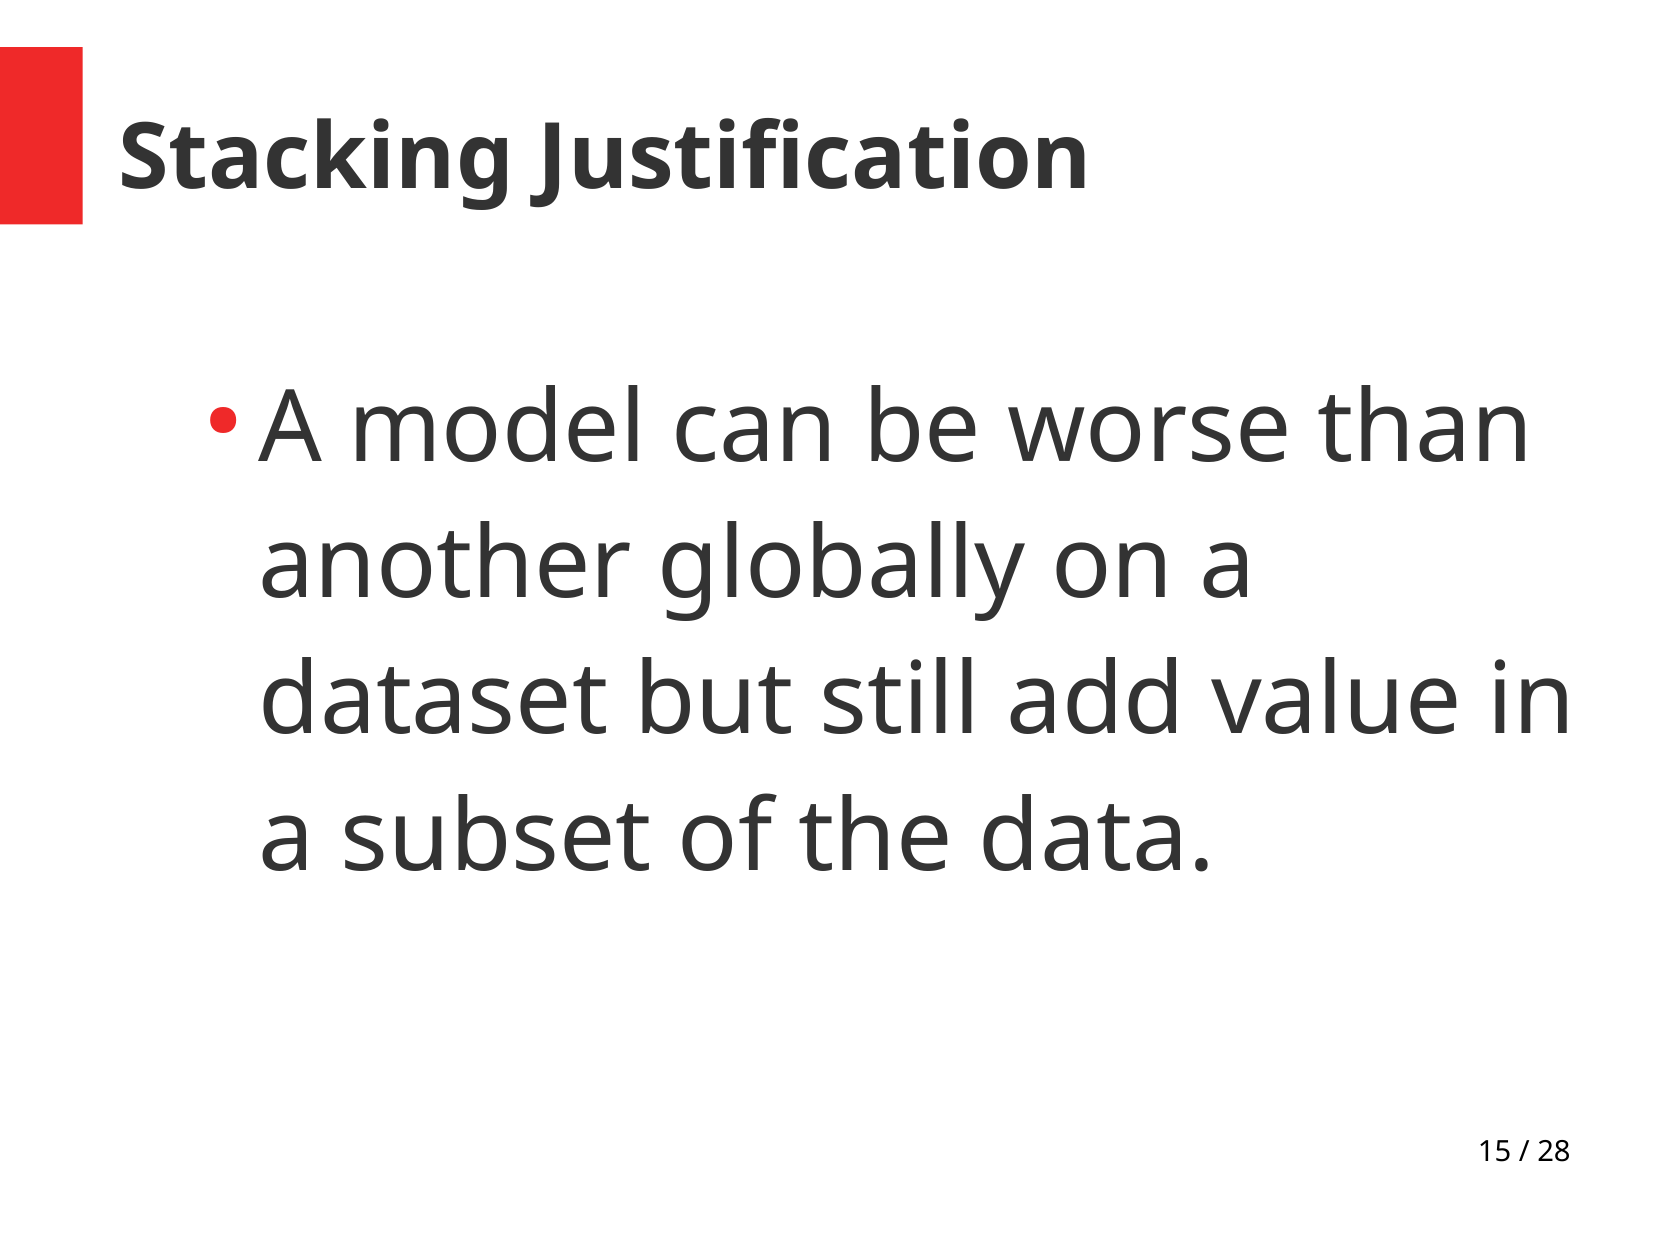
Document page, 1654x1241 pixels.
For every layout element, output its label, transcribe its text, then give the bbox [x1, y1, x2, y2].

list A model can be worse than another globally on a dataset but still add value in a subset of the data. [187, 354, 1606, 1074]
title Stacking Justification [118, 49, 1571, 257]
